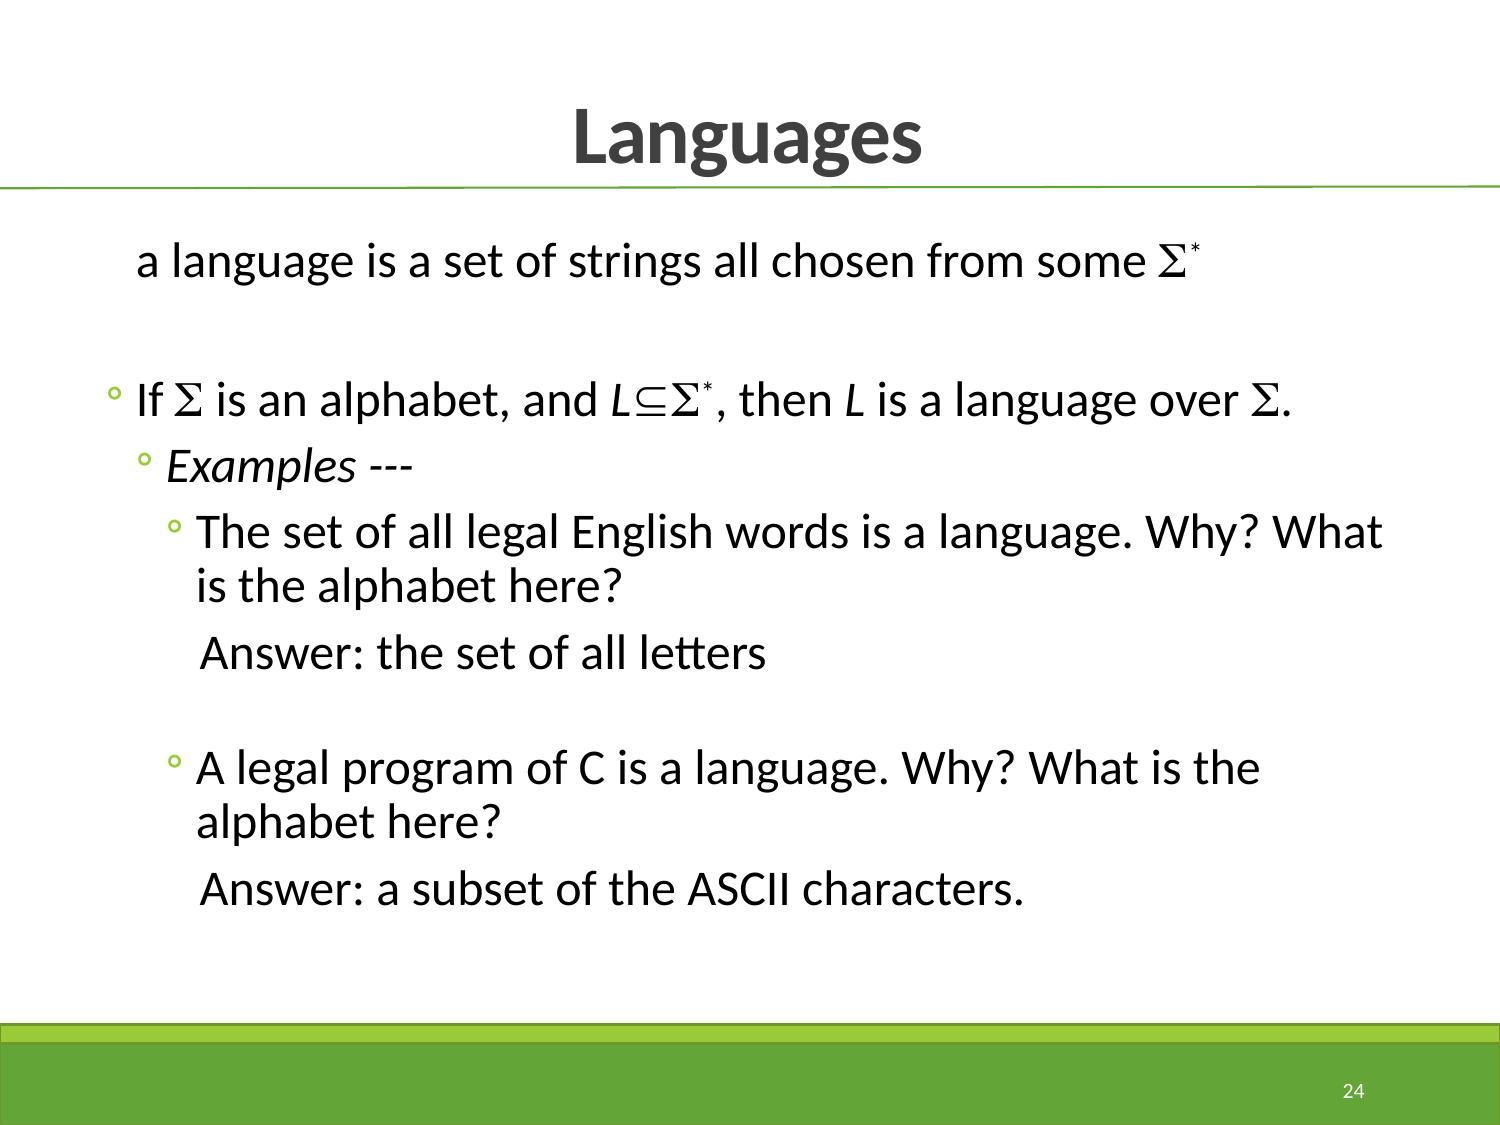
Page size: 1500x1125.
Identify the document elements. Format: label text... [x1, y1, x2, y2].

list a language is a set of strings all chosen from some S* If S is an alphabet, and LS*, then L is a language over S. Examples --- The set of all legal English words is a language. Why? What is the alphabet here? Answer: the set of all letters A legal program of C is a language. Why? What is the alphabet here? Answer: a subset of the ASCII characters. [72, 214, 1419, 1035]
title Languages [72, 37, 1423, 188]
